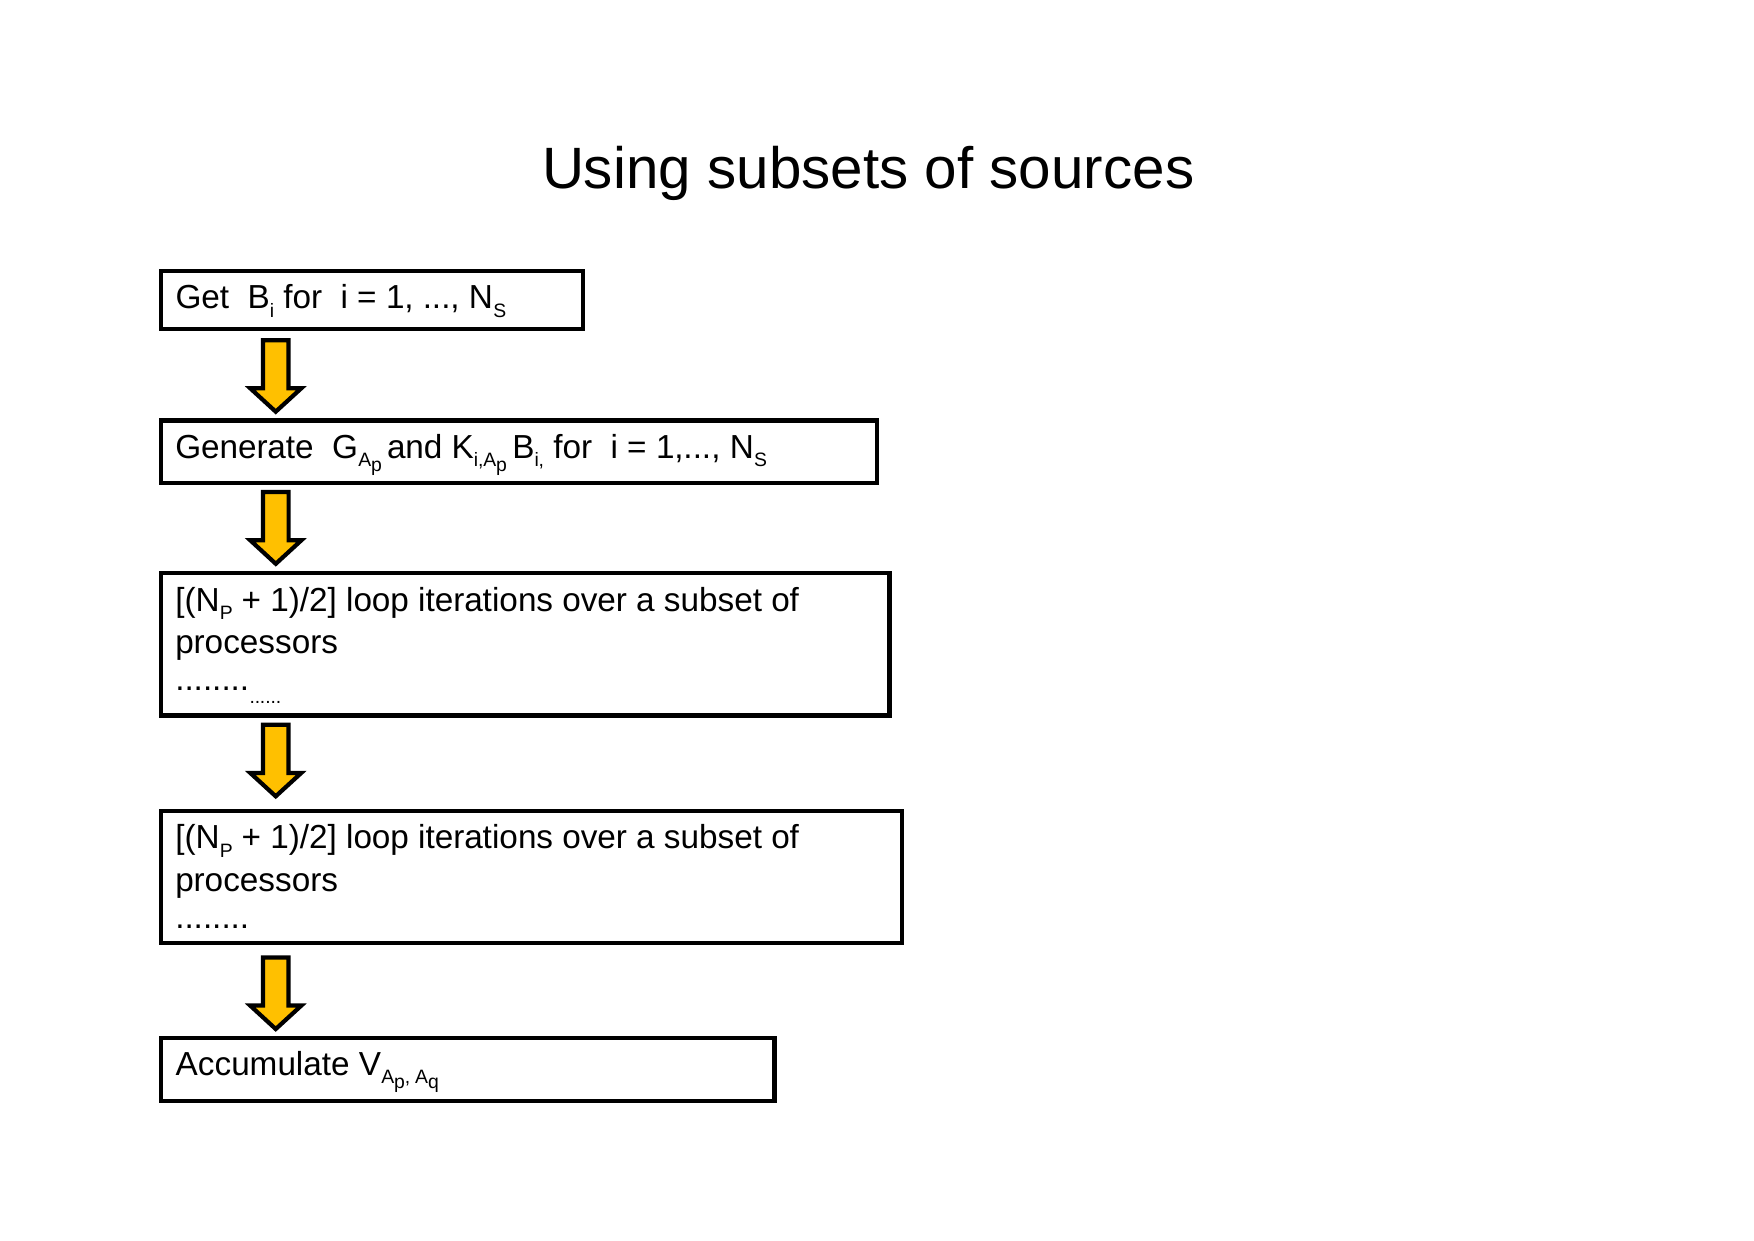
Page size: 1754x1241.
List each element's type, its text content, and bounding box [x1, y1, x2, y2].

text_box Get Bi for i = 1, ..., NS [160, 271, 583, 329]
text_box [250, 340, 302, 412]
text_box Generate GAp and Ki,Ap Bi, for i = 1,..., NS [160, 420, 877, 484]
text_box [250, 724, 302, 797]
text_box [250, 957, 302, 1030]
text_box [(NP + 1)/2] loop iterations over a subset of processors ........ [160, 810, 903, 943]
title Using subsets of sources [140, 103, 1614, 235]
text_box Accumulate VAp, Aq [160, 1037, 775, 1101]
text_box [(NP + 1)/2] loop iterations over a subset of processors .............. [160, 573, 890, 716]
text_box [250, 491, 302, 564]
